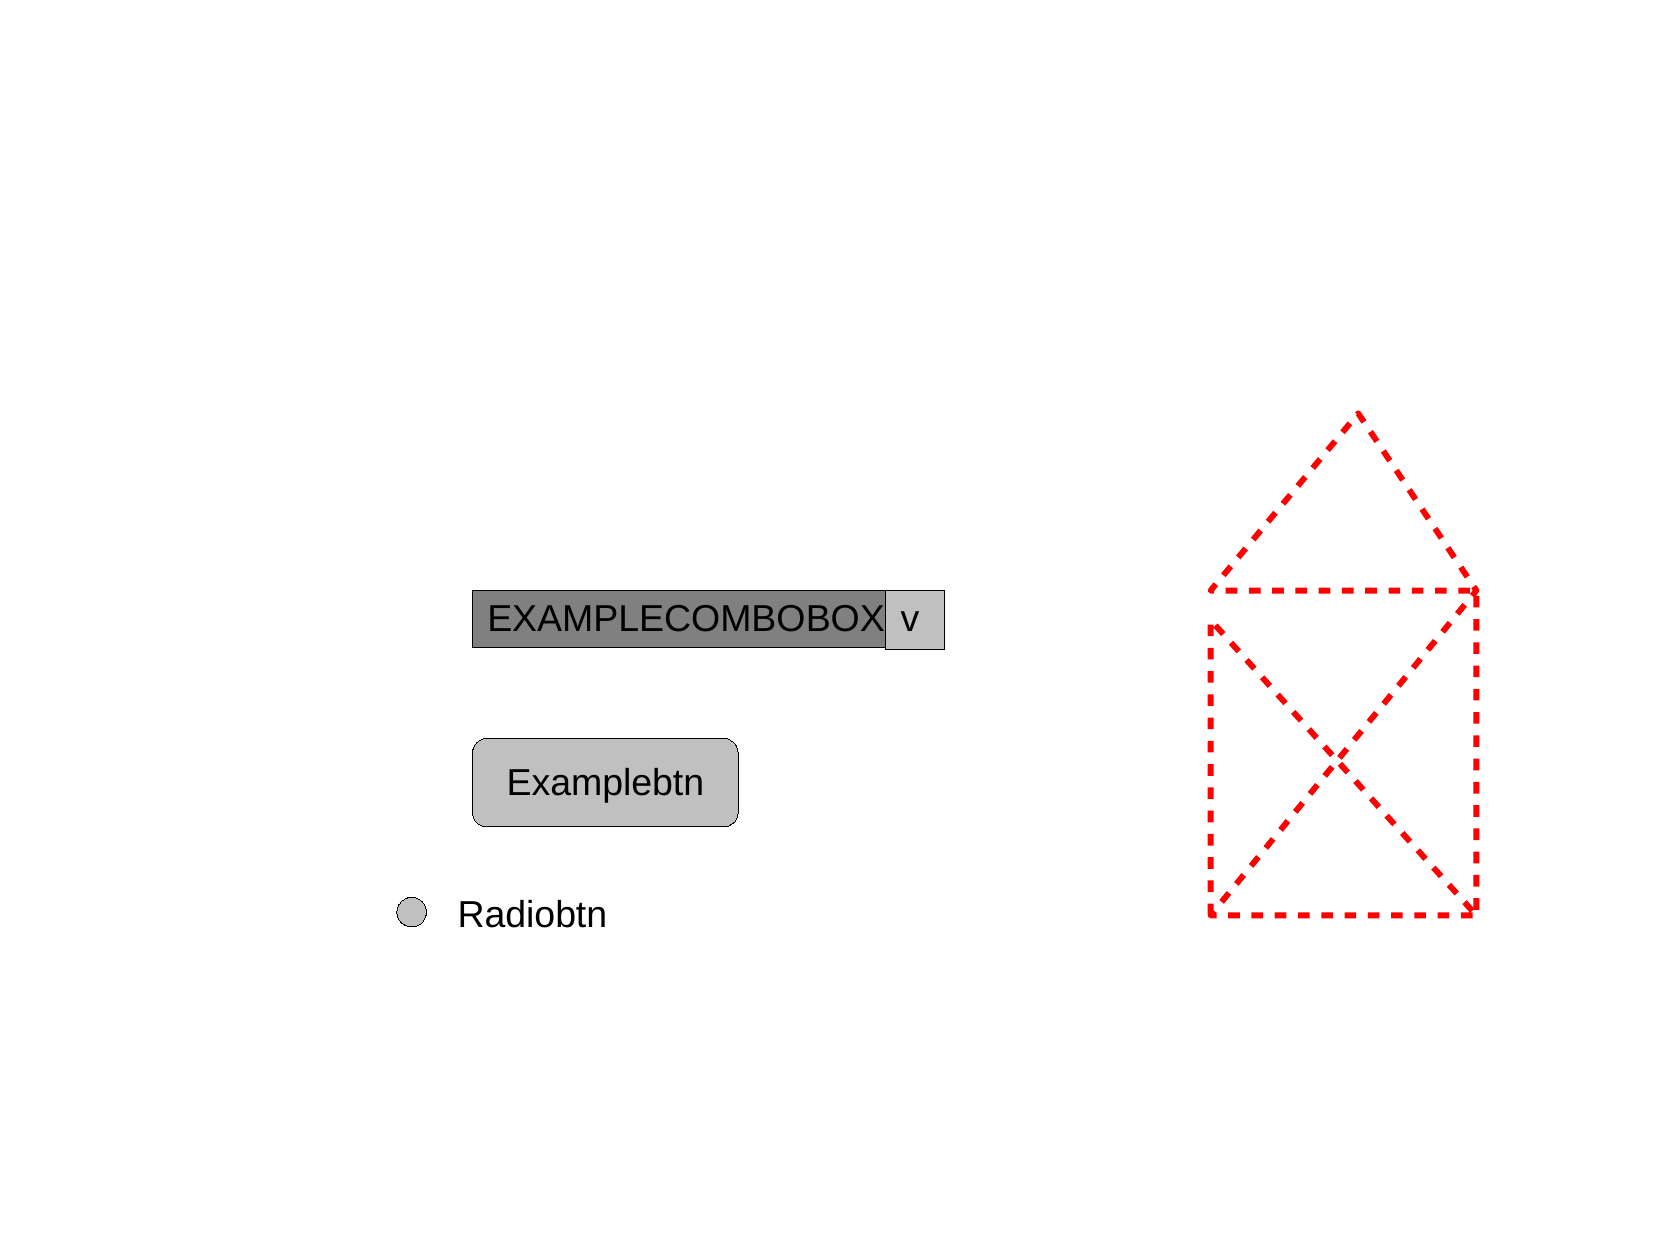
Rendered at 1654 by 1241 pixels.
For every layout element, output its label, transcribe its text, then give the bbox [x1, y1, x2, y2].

text_box EXAMPLECOMBOBOX [472, 590, 885, 648]
text_box Examplebtn [472, 738, 739, 827]
text_box Radiobtn [442, 885, 739, 943]
text_box v [885, 590, 945, 648]
text_box [396, 897, 427, 927]
